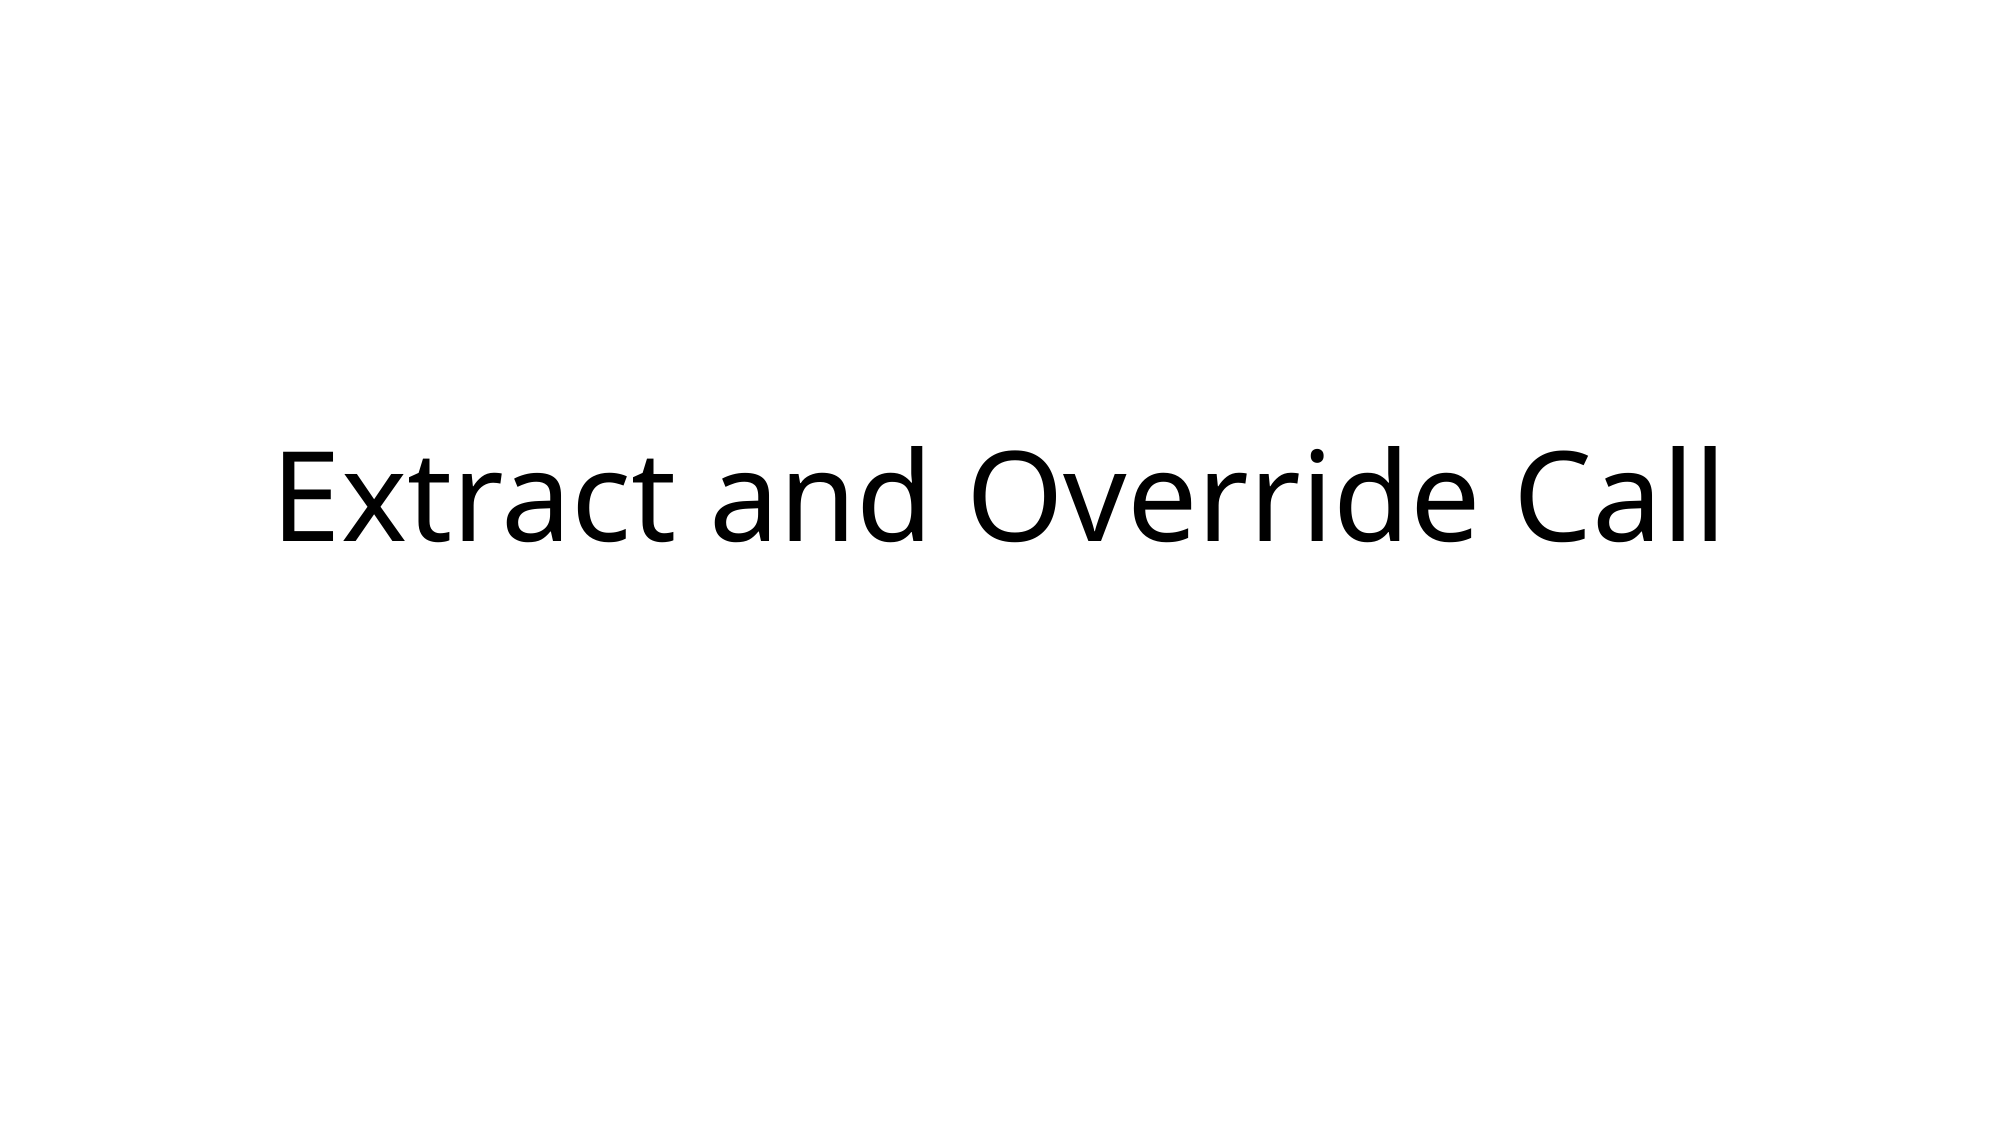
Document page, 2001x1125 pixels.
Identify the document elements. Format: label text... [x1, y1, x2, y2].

title Extract and Override Call [249, 184, 1750, 576]
